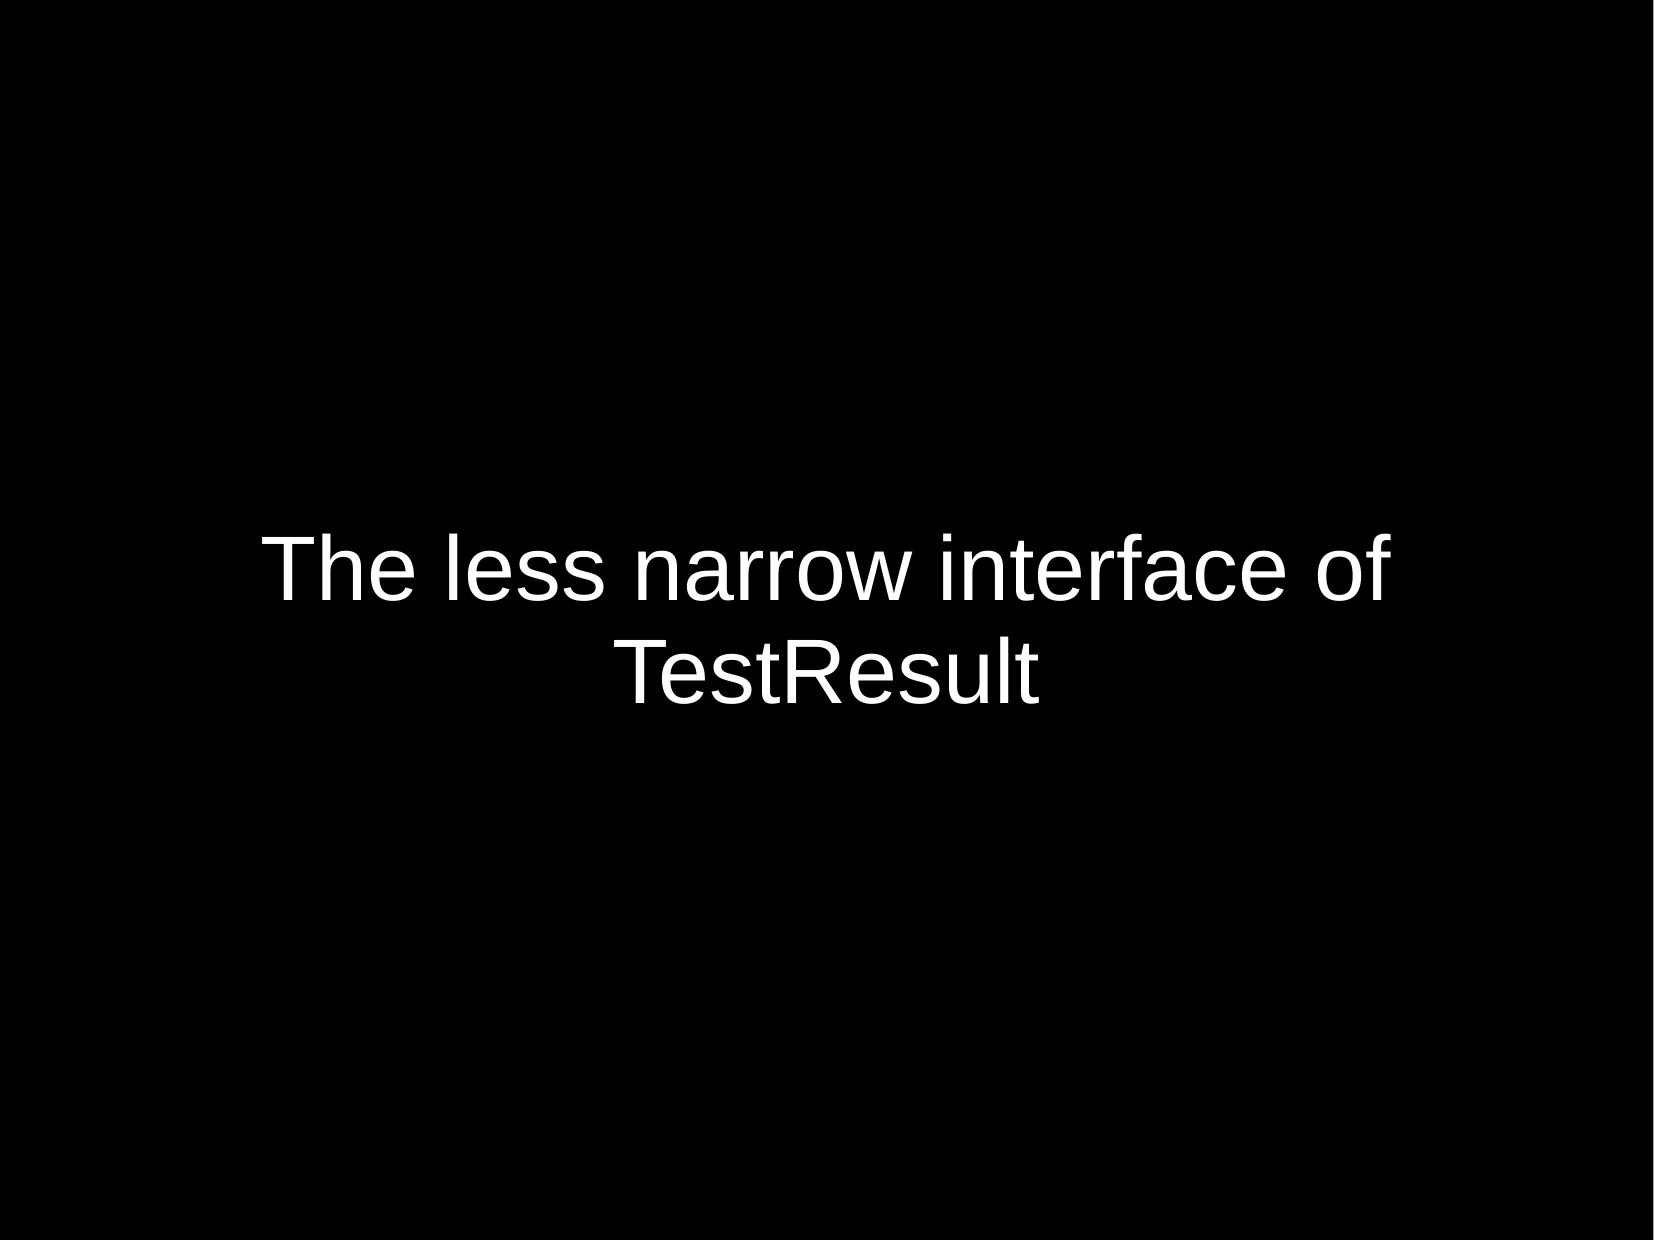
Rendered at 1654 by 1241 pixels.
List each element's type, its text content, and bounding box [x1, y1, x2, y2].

title The less narrow interface of TestResult [82, 517, 1571, 723]
